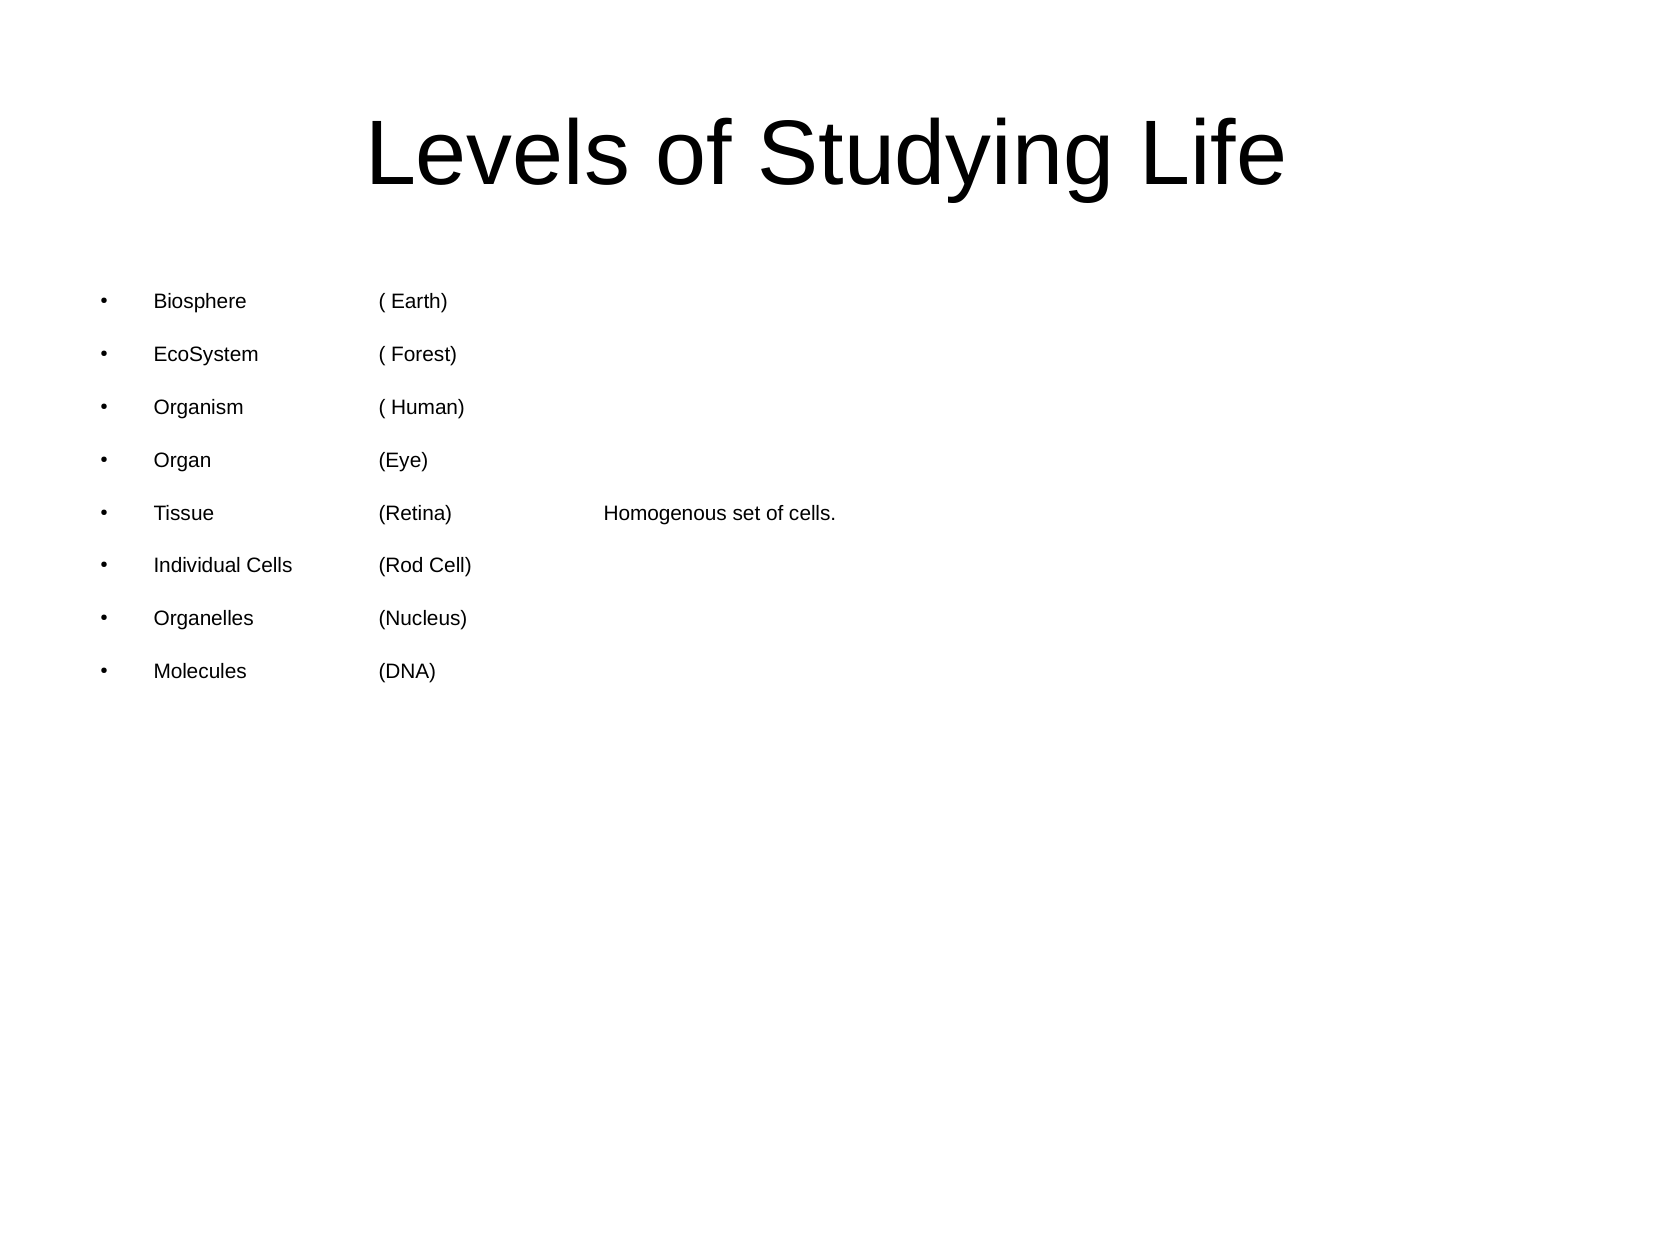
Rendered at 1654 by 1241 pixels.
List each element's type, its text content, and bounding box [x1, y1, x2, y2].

title Levels of Studying Life [82, 49, 1571, 257]
list Biosphere ( Earth) EcoSystem ( Forest) Organism ( Human) Organ (Eye) Tissue (Retina) Homogenous set of cells. Individual Cells (Rod Cell) Organelles (Nucleus) Molecules (DNA) [82, 290, 1571, 1010]
